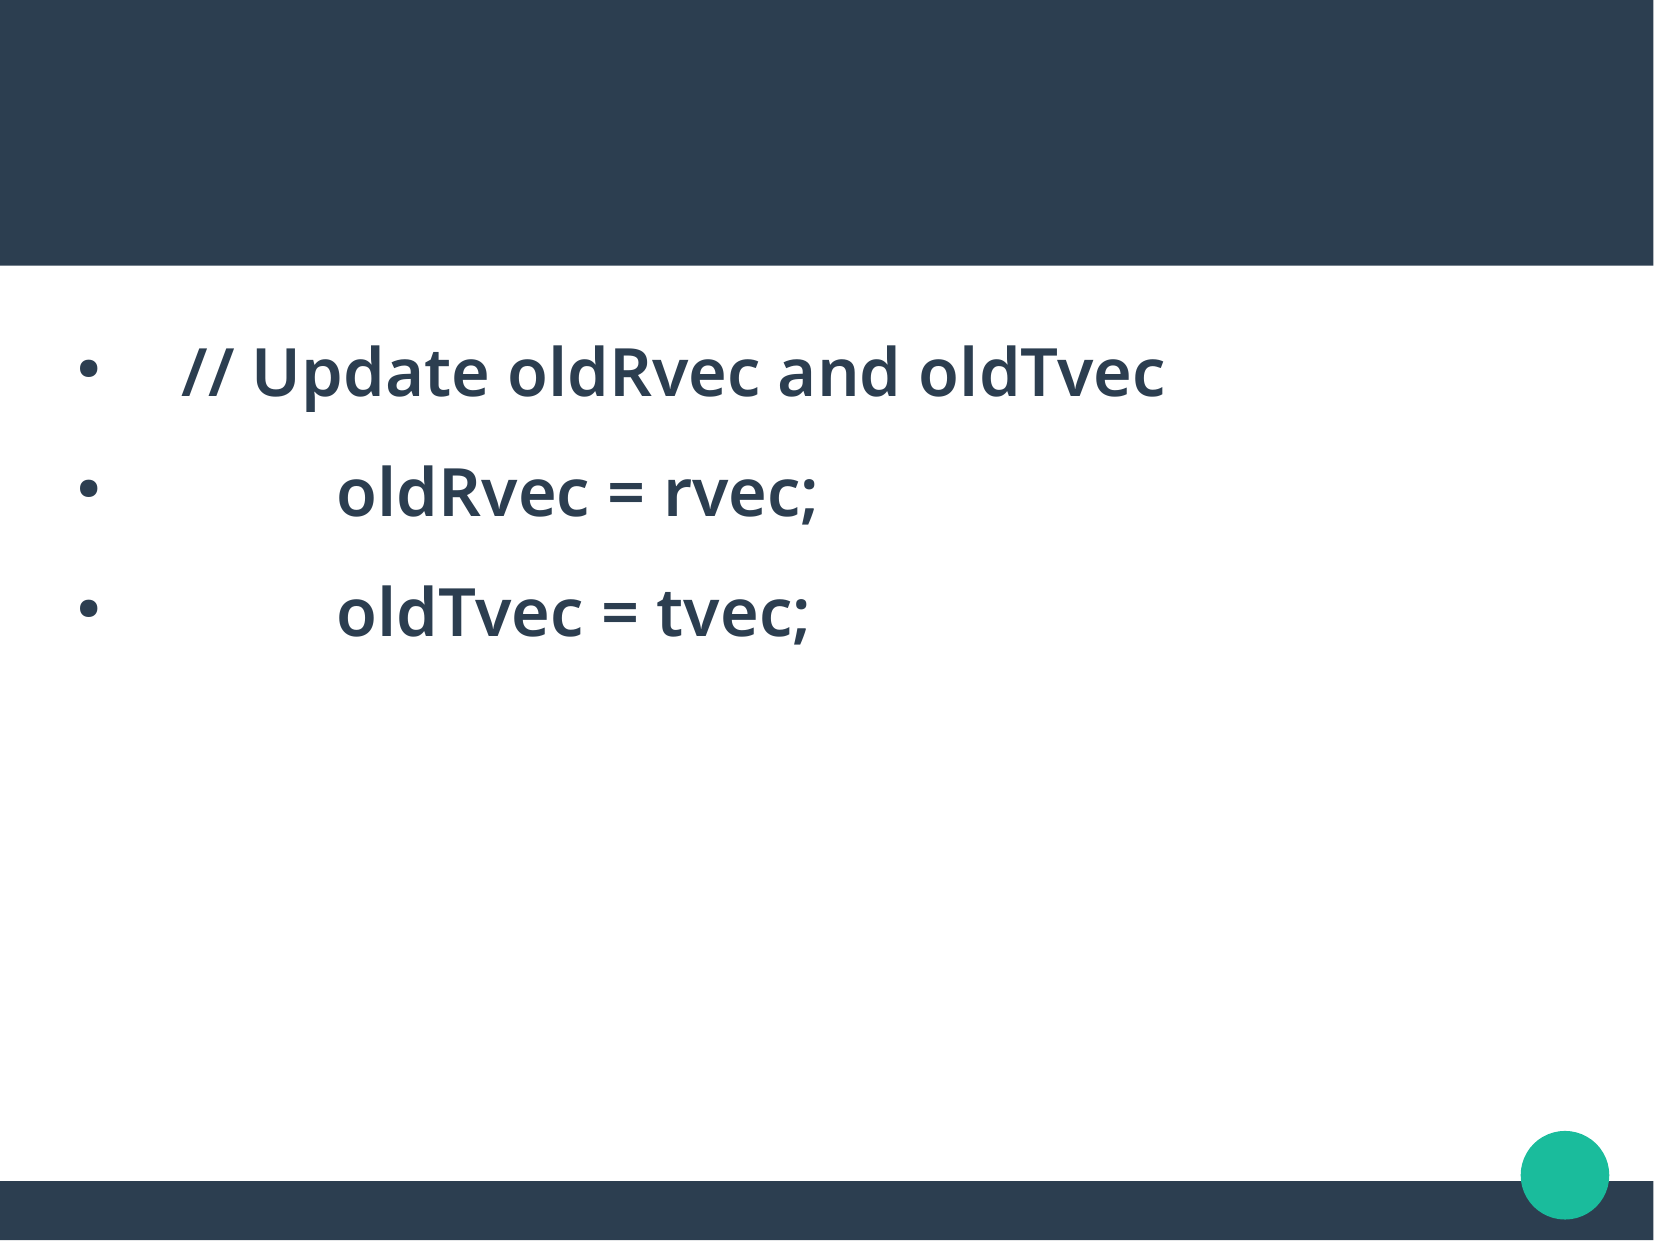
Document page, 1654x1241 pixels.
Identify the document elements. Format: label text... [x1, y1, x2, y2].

list // Update oldRvec and oldTvec oldRvec = rvec; oldTvec = tvec; [59, 324, 1595, 1152]
